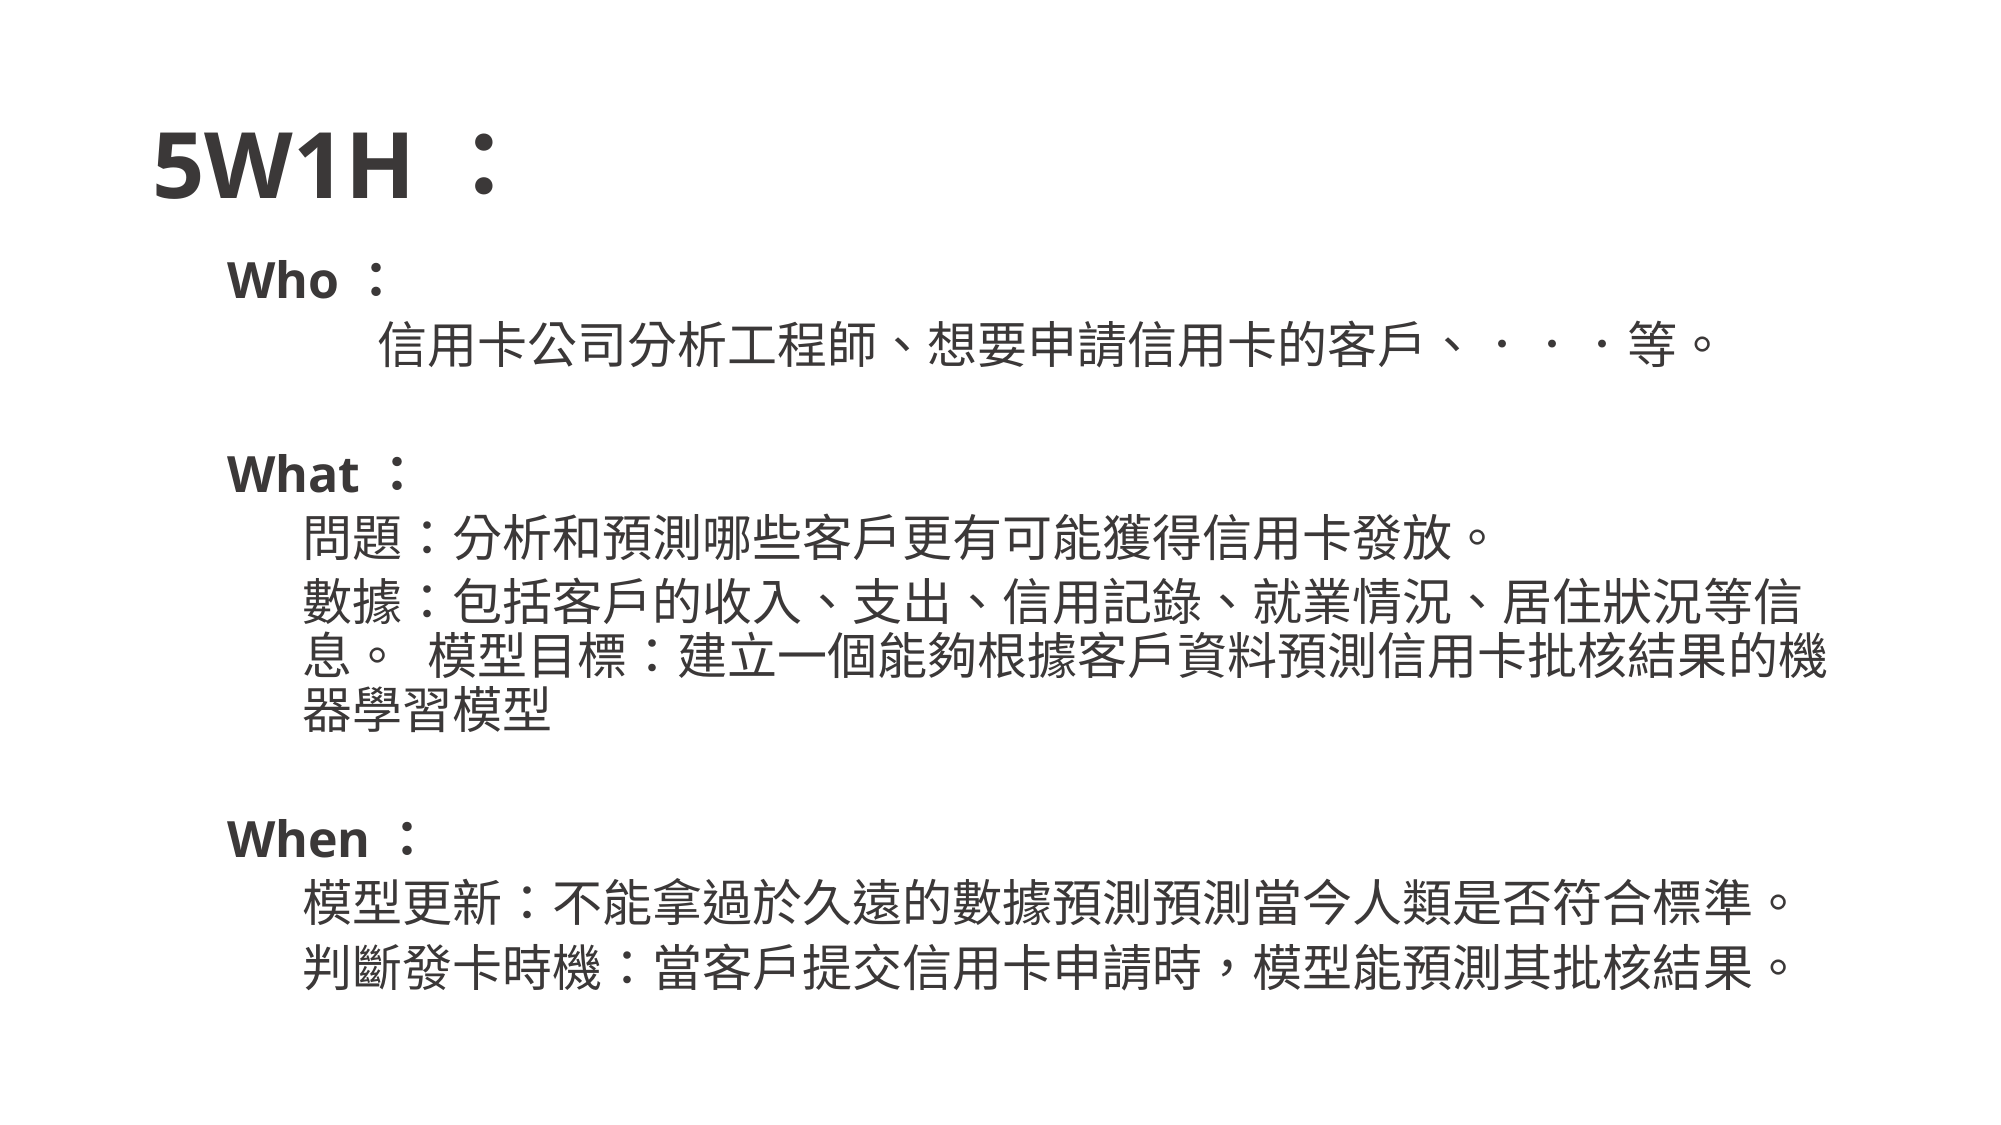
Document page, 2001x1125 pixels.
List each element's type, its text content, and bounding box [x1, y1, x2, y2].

title 5W1H： [137, 59, 1863, 248]
list Who： 信用卡公司分析工程師、想要申請信用卡的客戶、．．．等。 What： 問題：分析和預測哪些客戶更有可能獲得信用卡發放。 數據：包括客戶的收入、支出、信用記錄、就業情況、居住狀況等信息。 模型目標：建立一個能夠根據客戶資料預測信用卡批核結果的機器學習模型 When： 模型更新：不能拿過於久遠的數據預測預測當今人類是否符合標準。 判斷發卡時機：當客戶提交信用卡申請時，模型能預測其批核結果。 [137, 248, 1863, 1020]
